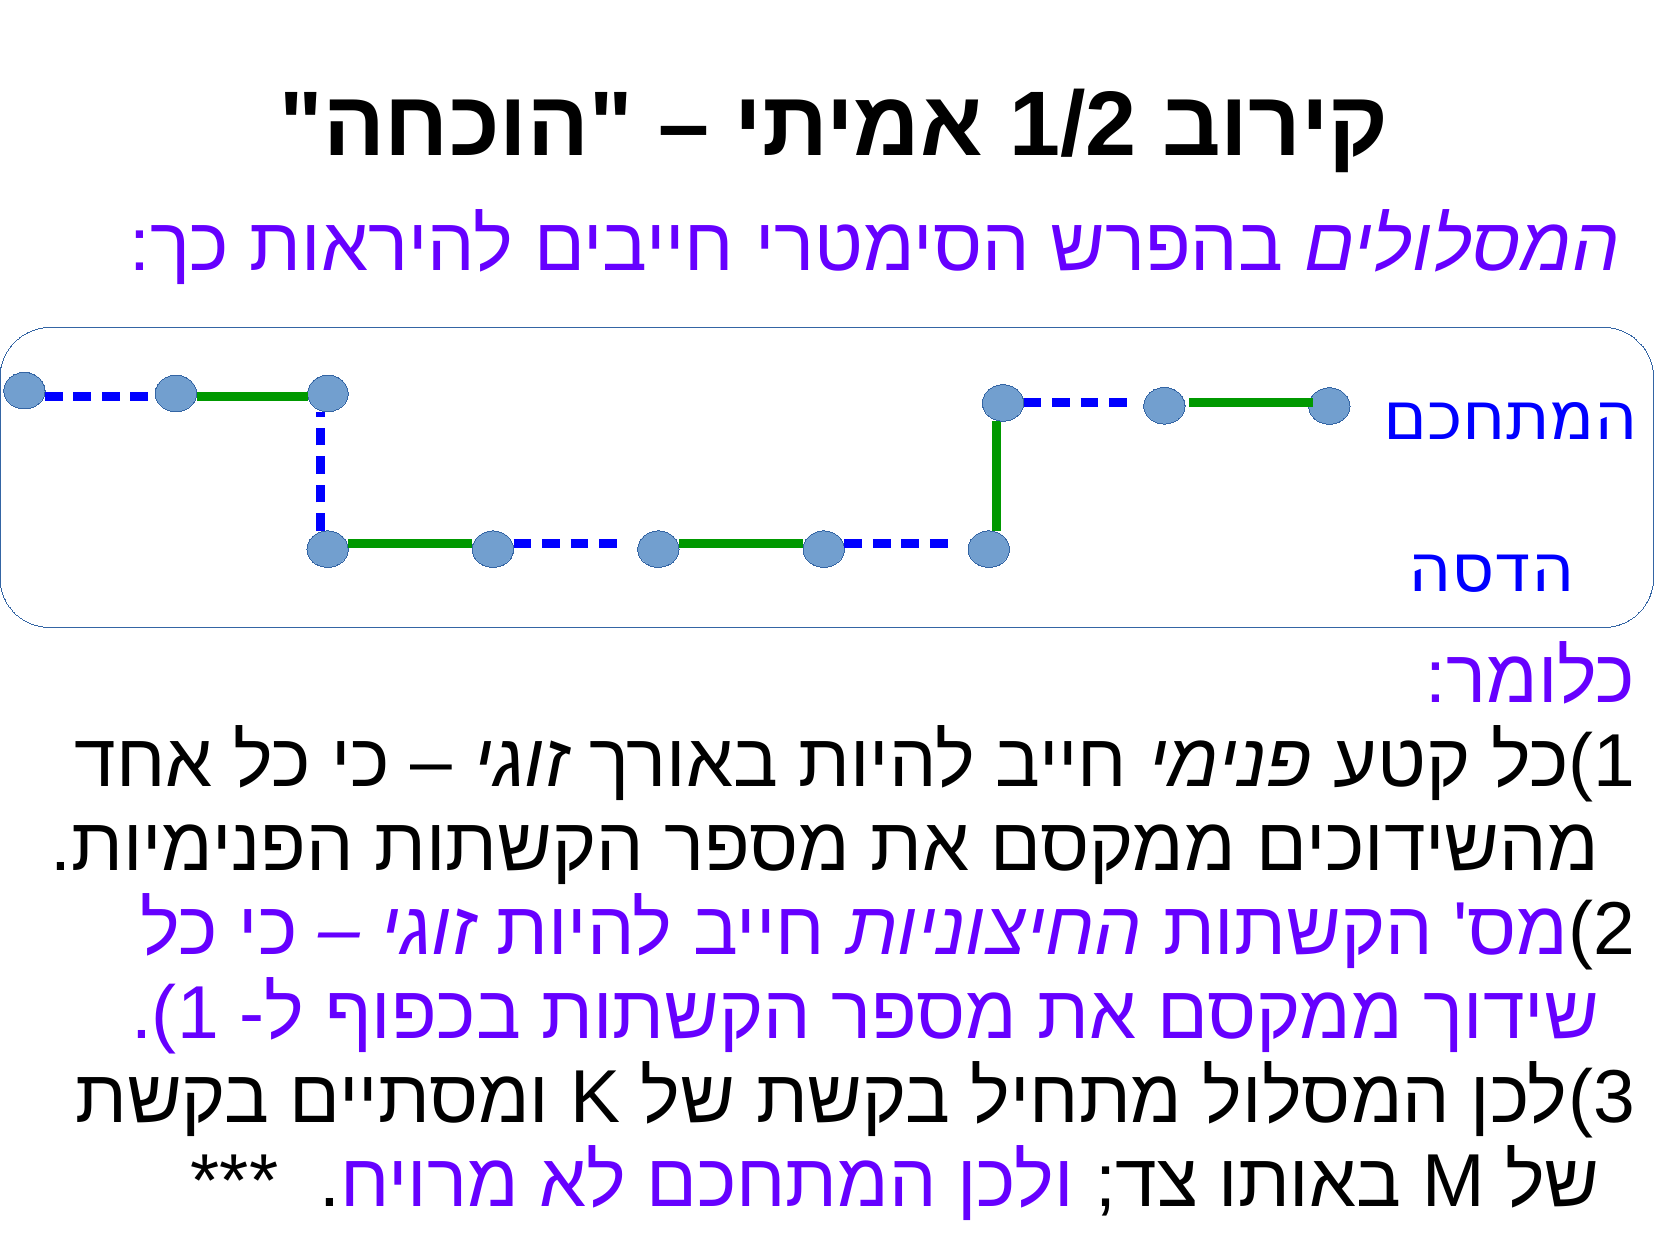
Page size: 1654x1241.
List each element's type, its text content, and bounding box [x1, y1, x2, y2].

text_box [803, 530, 845, 568]
text_box המתחכם [1368, 369, 1654, 463]
text_box [637, 530, 680, 568]
text_box כלומר: כל קטע פנימי חייב להיות באורך זוגי – כי כל אחד מהשידוכים ממקסם את מספר הקשתות הפנימיות. מס' הקשתות החיצוניות חייב להיות זוגי – כי כל שידוך ממקסם את מספר הקשתות בכפוף ל- 1). לכן המסלול מתחיל בקשת של K ומסתיים בקשת של M באותו צד; ולכן המתחכם לא מרויח. *** [30, 627, 1651, 1231]
text_box המסלולים בהפרש הסימטרי חייבים להיראות כך: [15, 195, 1636, 378]
text_box הדסה [1393, 522, 1591, 616]
text_box [968, 530, 1010, 568]
text_box [1143, 387, 1186, 425]
title קירוב 1/2 אמיתי – "הוכחה" [15, 22, 1654, 226]
text_box [3, 374, 46, 409]
text_box [982, 384, 1024, 422]
text_box [472, 530, 514, 568]
text_box [306, 530, 349, 568]
text_box [307, 378, 349, 412]
text_box [155, 378, 197, 412]
text_box [1308, 387, 1351, 425]
